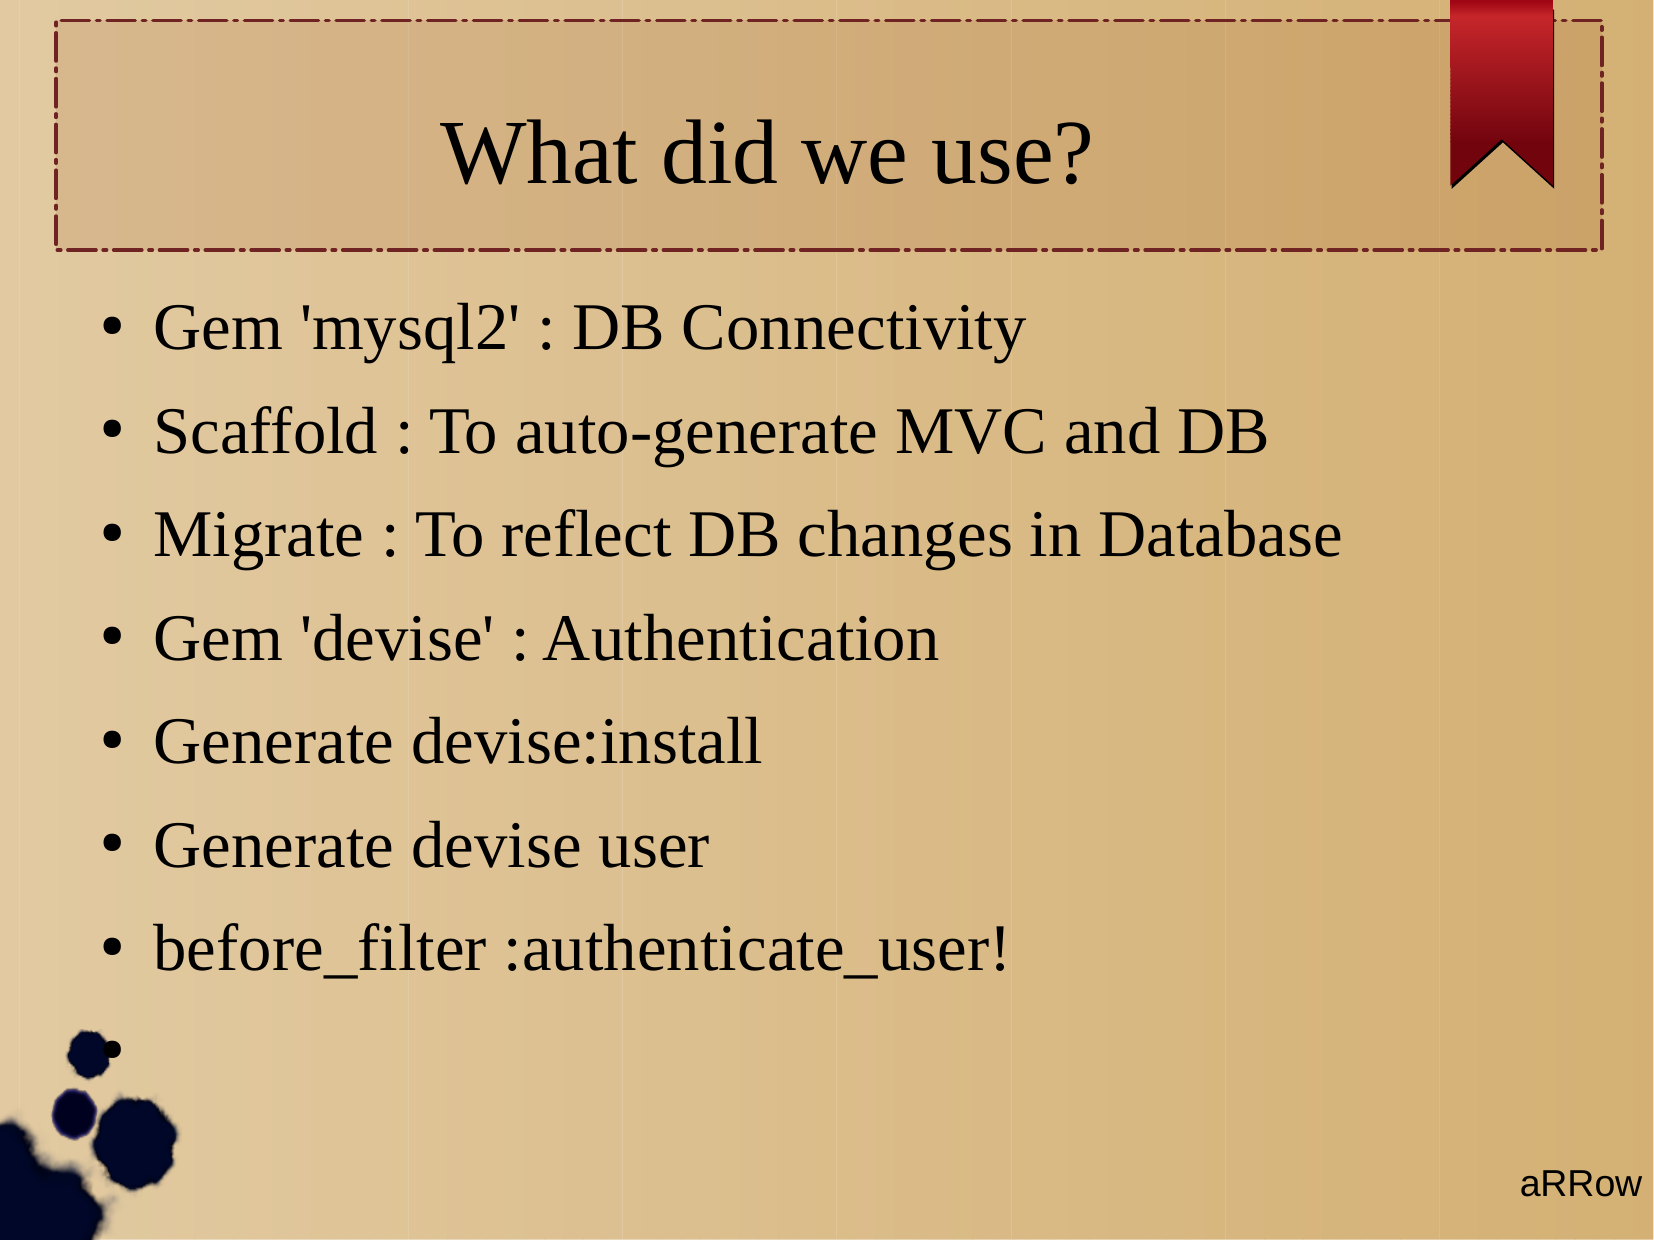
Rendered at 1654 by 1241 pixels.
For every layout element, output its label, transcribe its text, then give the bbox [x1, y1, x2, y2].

list Gem 'mysql2' : DB Connectivity Scaffold : To auto-generate MVC and DB Migrate : To reflect DB changes in Database Gem 'devise' : Authentication Generate devise:install Generate devise user before_filter :authenticate_user! [82, 290, 1538, 1010]
title What did we use? [82, 49, 1453, 257]
text_box aRRow [1505, 1155, 1654, 1225]
